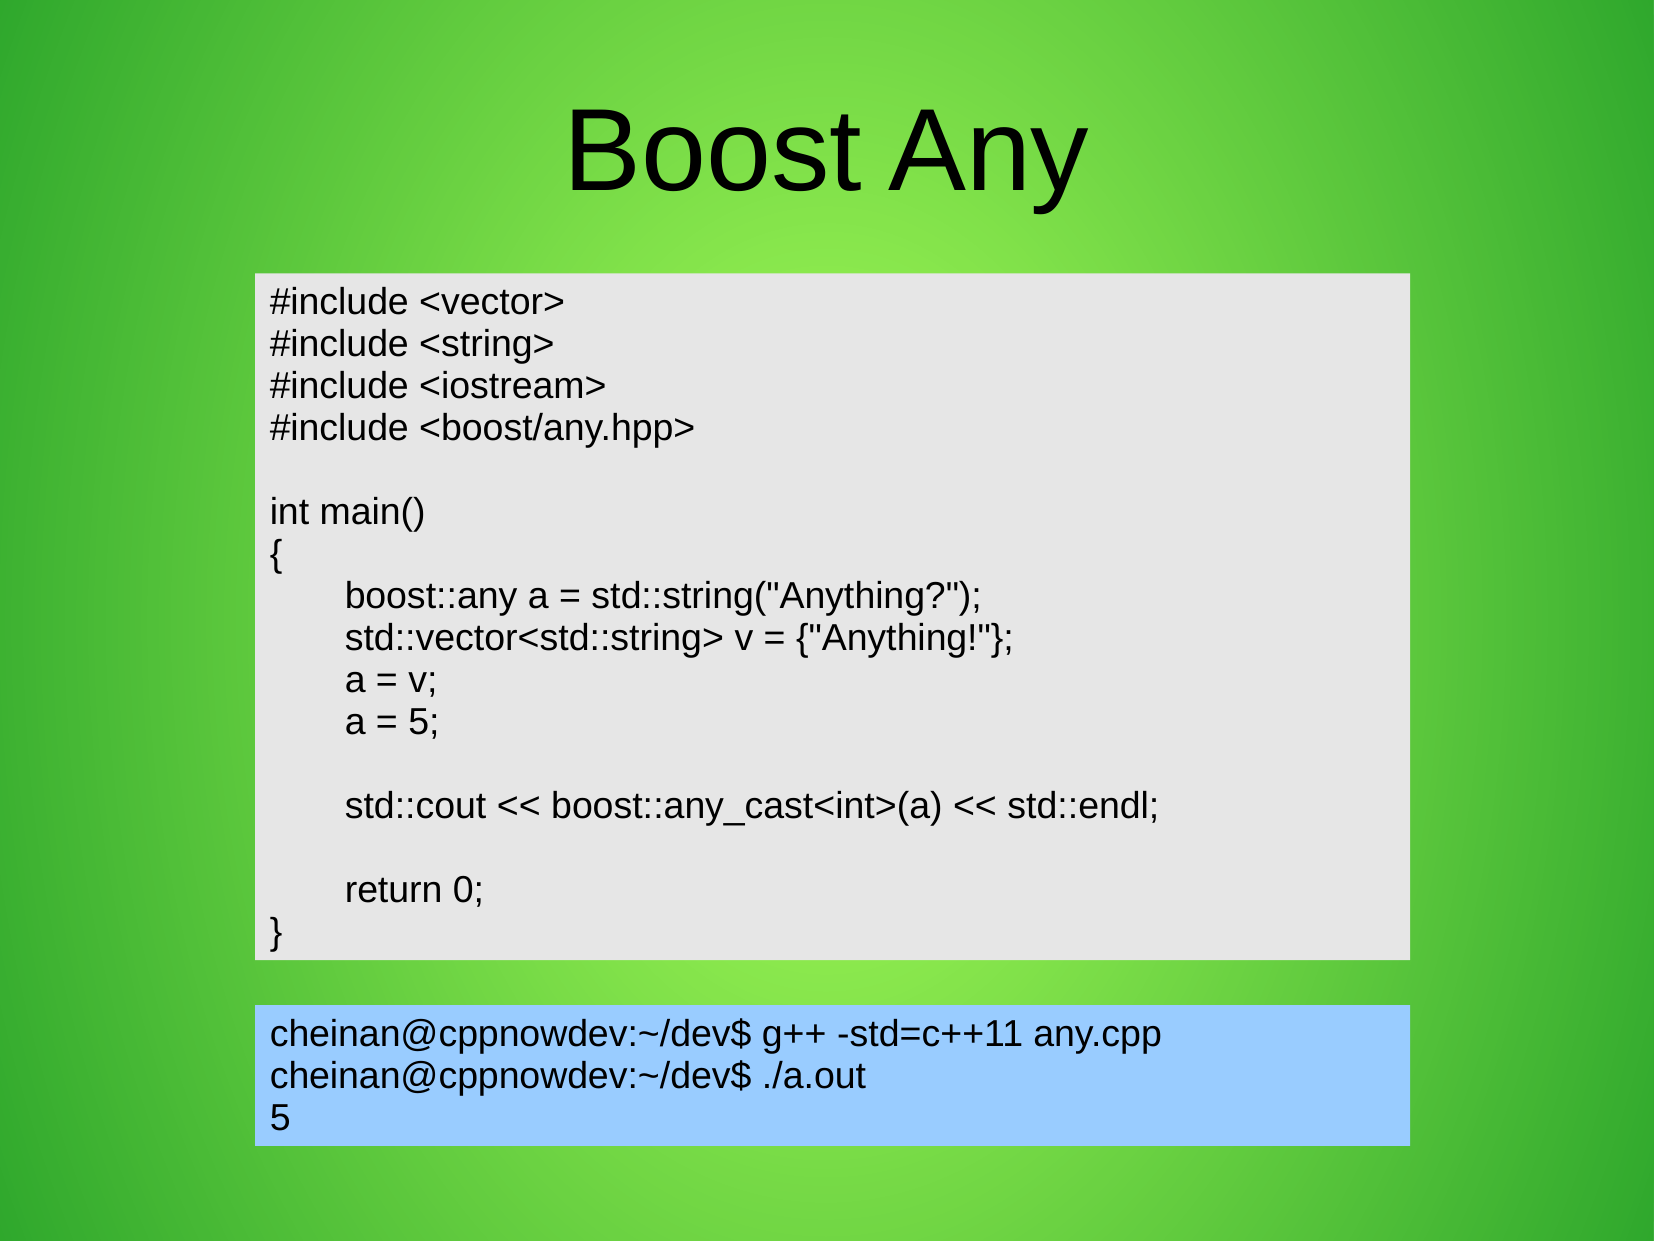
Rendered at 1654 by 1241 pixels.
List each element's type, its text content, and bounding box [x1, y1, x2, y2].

title Boost Any [82, 47, 1571, 252]
text_box #include <vector> #include <string> #include <iostream> #include <boost/any.hpp> int main() { boost::any a = std::string("Anything?"); std::vector<std::string> v = {"Anything!"}; a = v; a = 5; std::cout << boost::any_cast<int>(a) << std::endl; return 0; } [255, 273, 1411, 961]
text_box cheinan@cppnowdev:~/dev$ g++ -std=c++11 any.cpp cheinan@cppnowdev:~/dev$ ./a.out 5 [255, 1005, 1411, 1146]
